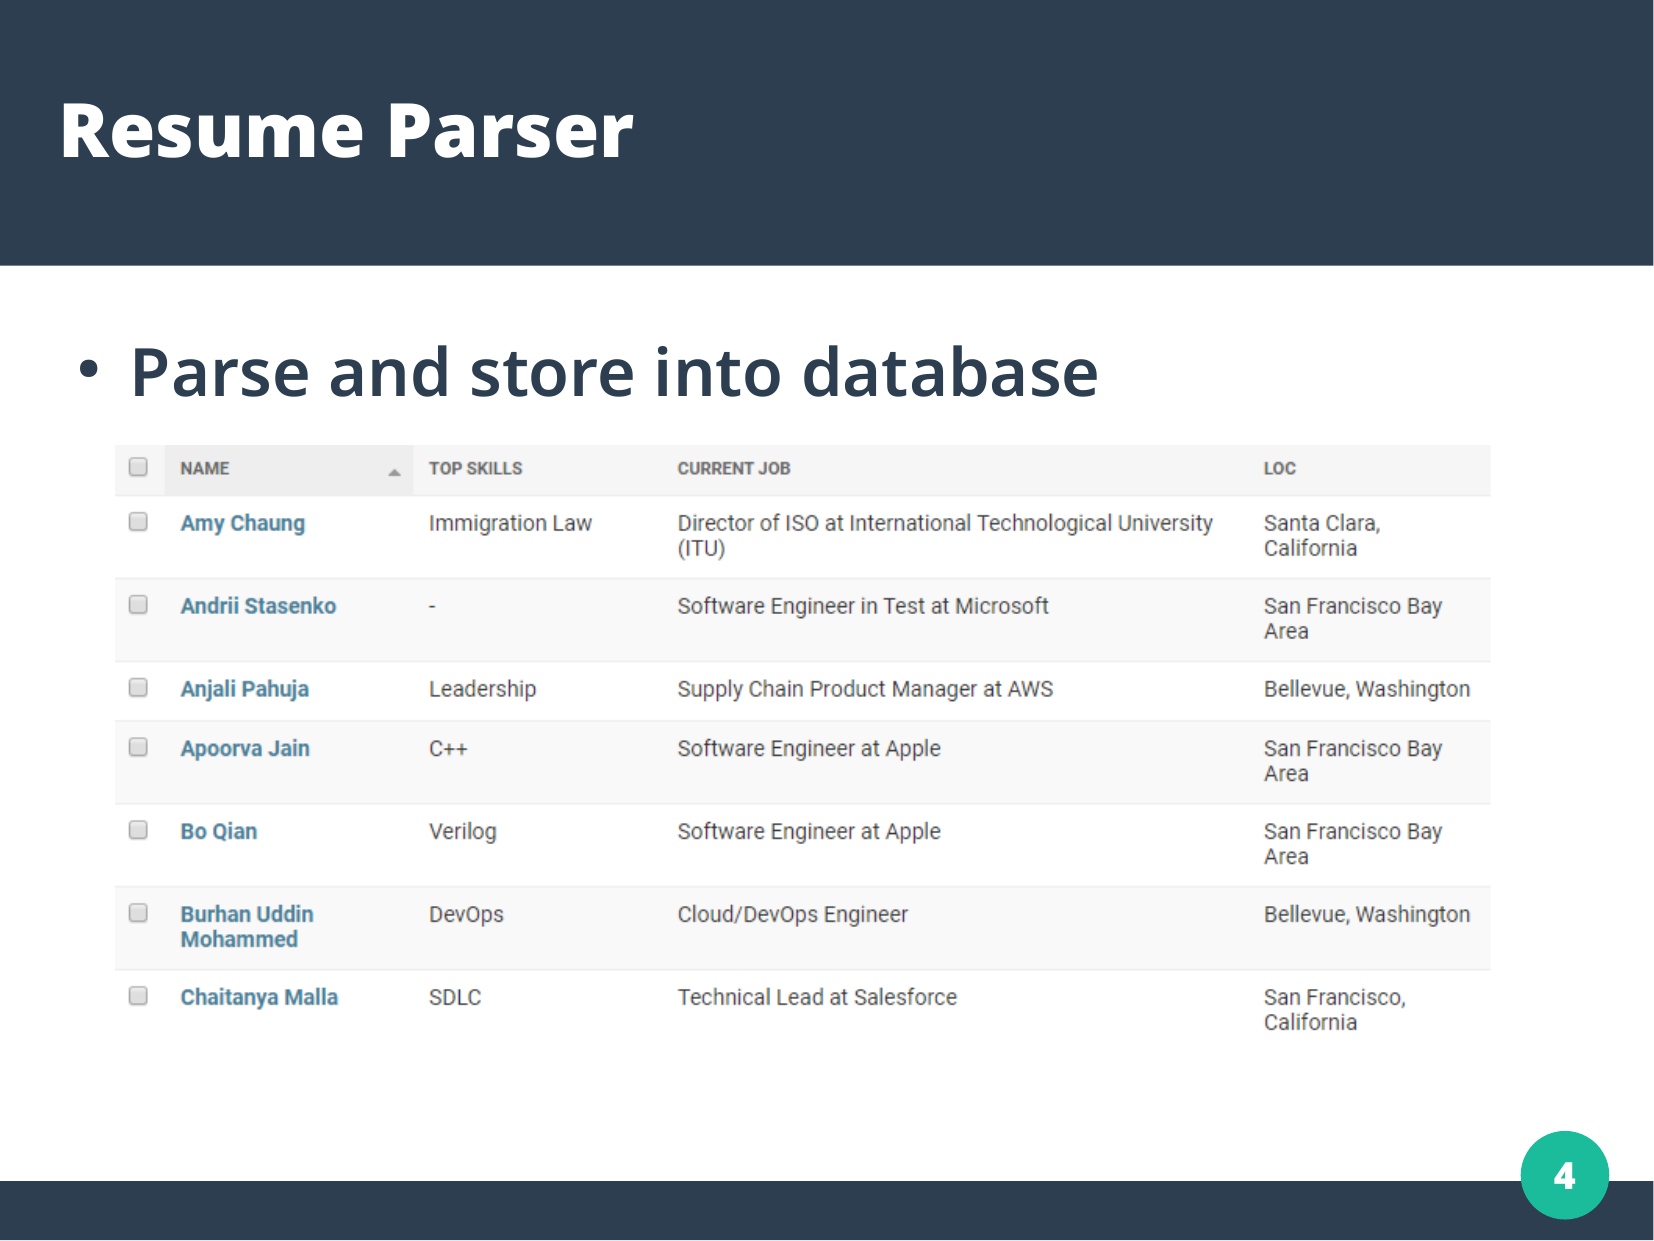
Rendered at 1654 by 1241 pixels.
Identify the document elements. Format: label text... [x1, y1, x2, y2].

title Resume Parser [59, 49, 1595, 207]
picture [115, 445, 1494, 1049]
list Parse and store into database [59, 324, 1595, 1152]
